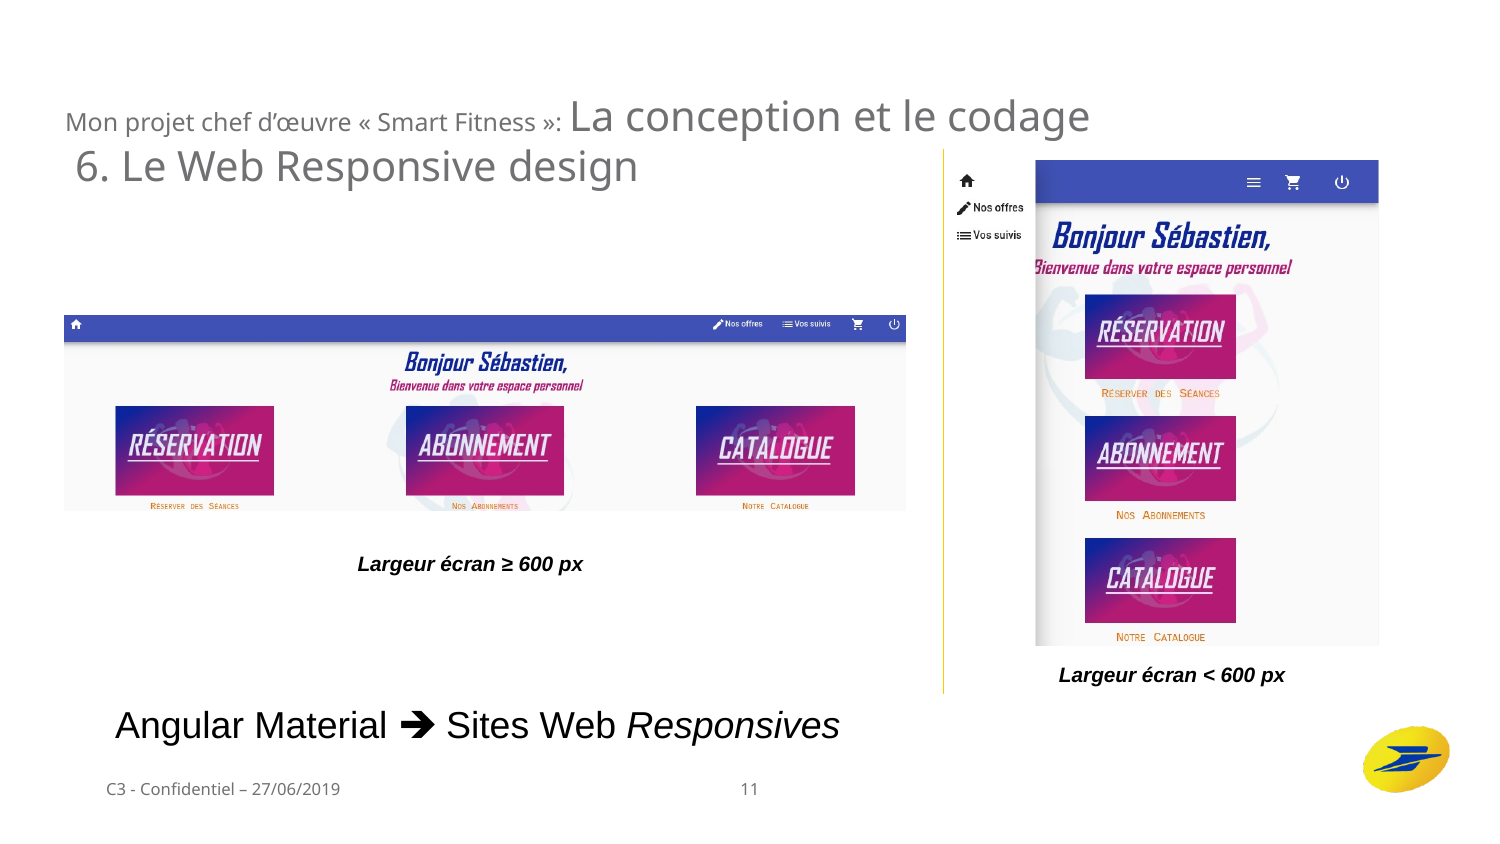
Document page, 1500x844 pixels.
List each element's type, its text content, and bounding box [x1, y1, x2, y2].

text_box Largeur écran < 600 px [1044, 654, 1304, 694]
title Mon projet chef d’œuvre « Smart Fitness »: La conception et le codage 6. Le Web Responsive design [64, 89, 1500, 169]
text_box Largeur écran ≥ 600 px [343, 543, 625, 583]
picture [944, 160, 1379, 646]
text_box Angular Material  Sites Web Responsives [100, 694, 856, 754]
picture [1346, 702, 1465, 821]
picture [64, 315, 906, 511]
